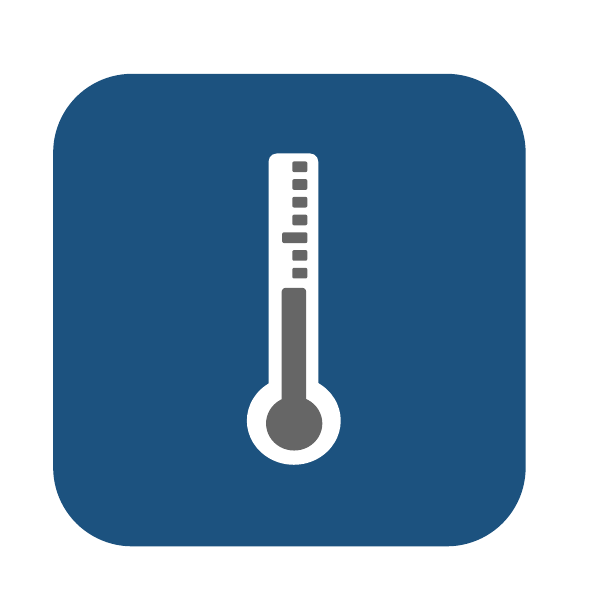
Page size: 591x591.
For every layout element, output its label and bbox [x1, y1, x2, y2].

text_box [53, 73, 526, 547]
